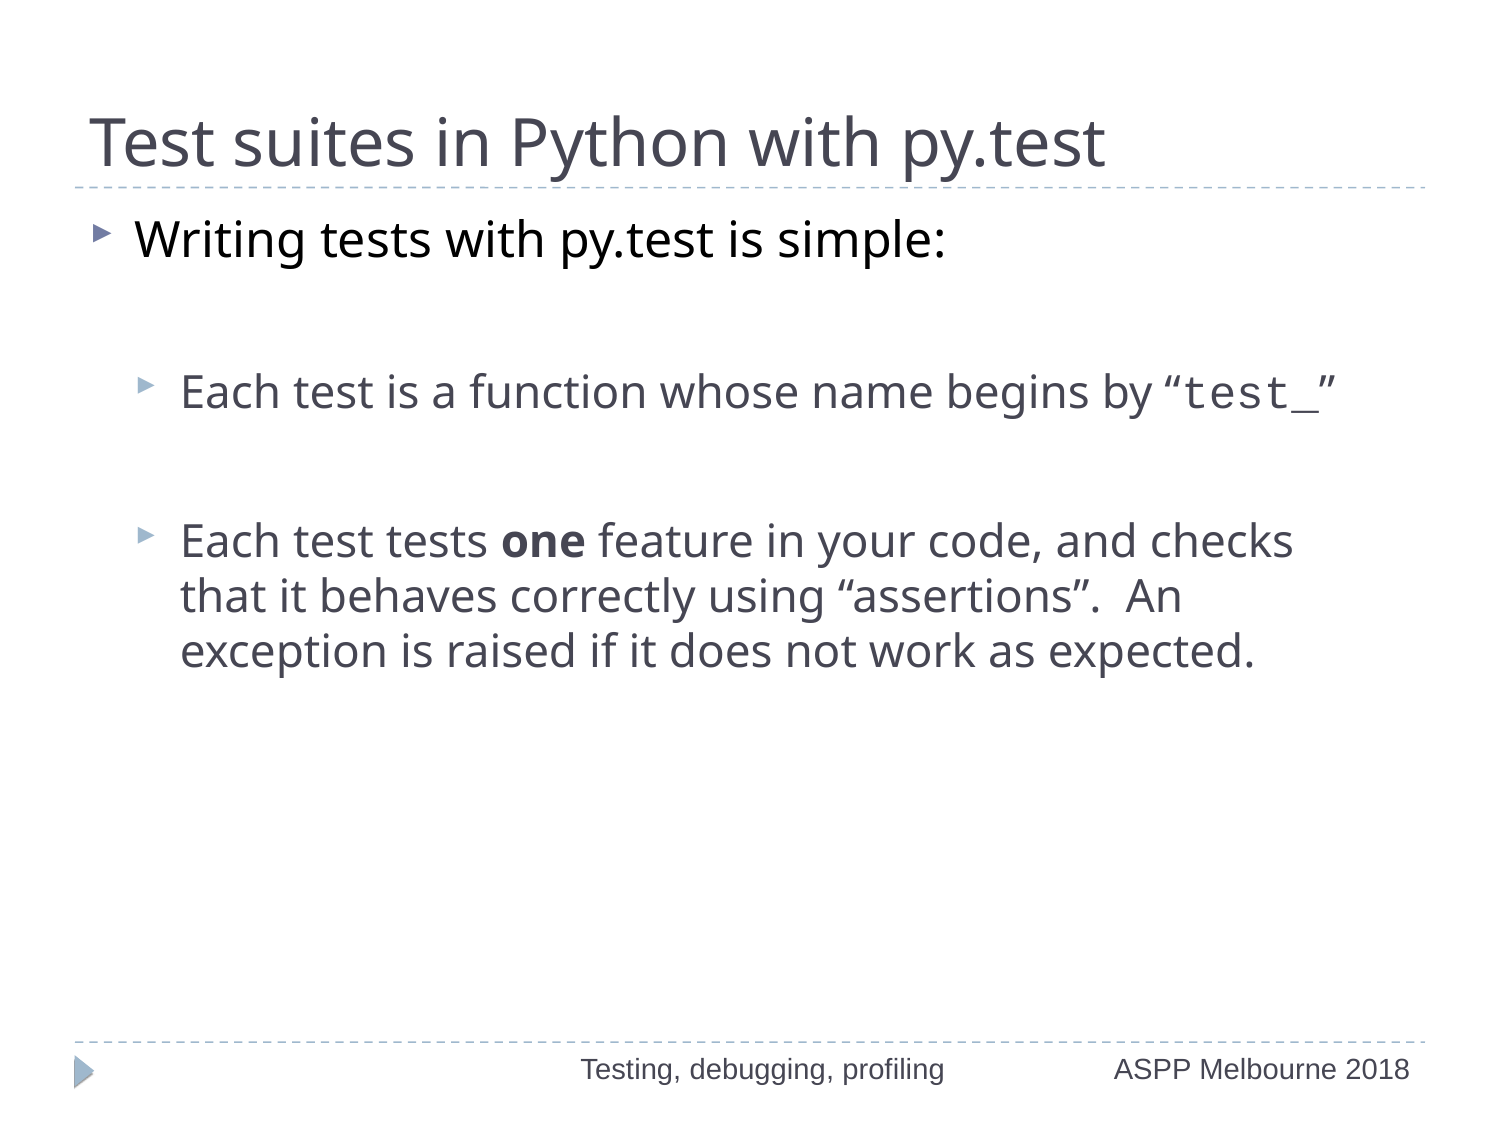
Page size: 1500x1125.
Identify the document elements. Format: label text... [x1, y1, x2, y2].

title Test suites in Python with py.test [75, 24, 1425, 188]
slide_number ASPP Melbourne 2018 [1051, 1042, 1426, 1103]
footer Testing, debugging, profiling [475, 1042, 1051, 1103]
list Writing tests with py.test is simple: Each test is a function whose name begins by “test_” Each test tests one feature in your code, and checks that it behaves correctly using “assertions”. An exception is raised if it does not work as expected. [75, 200, 1376, 1010]
